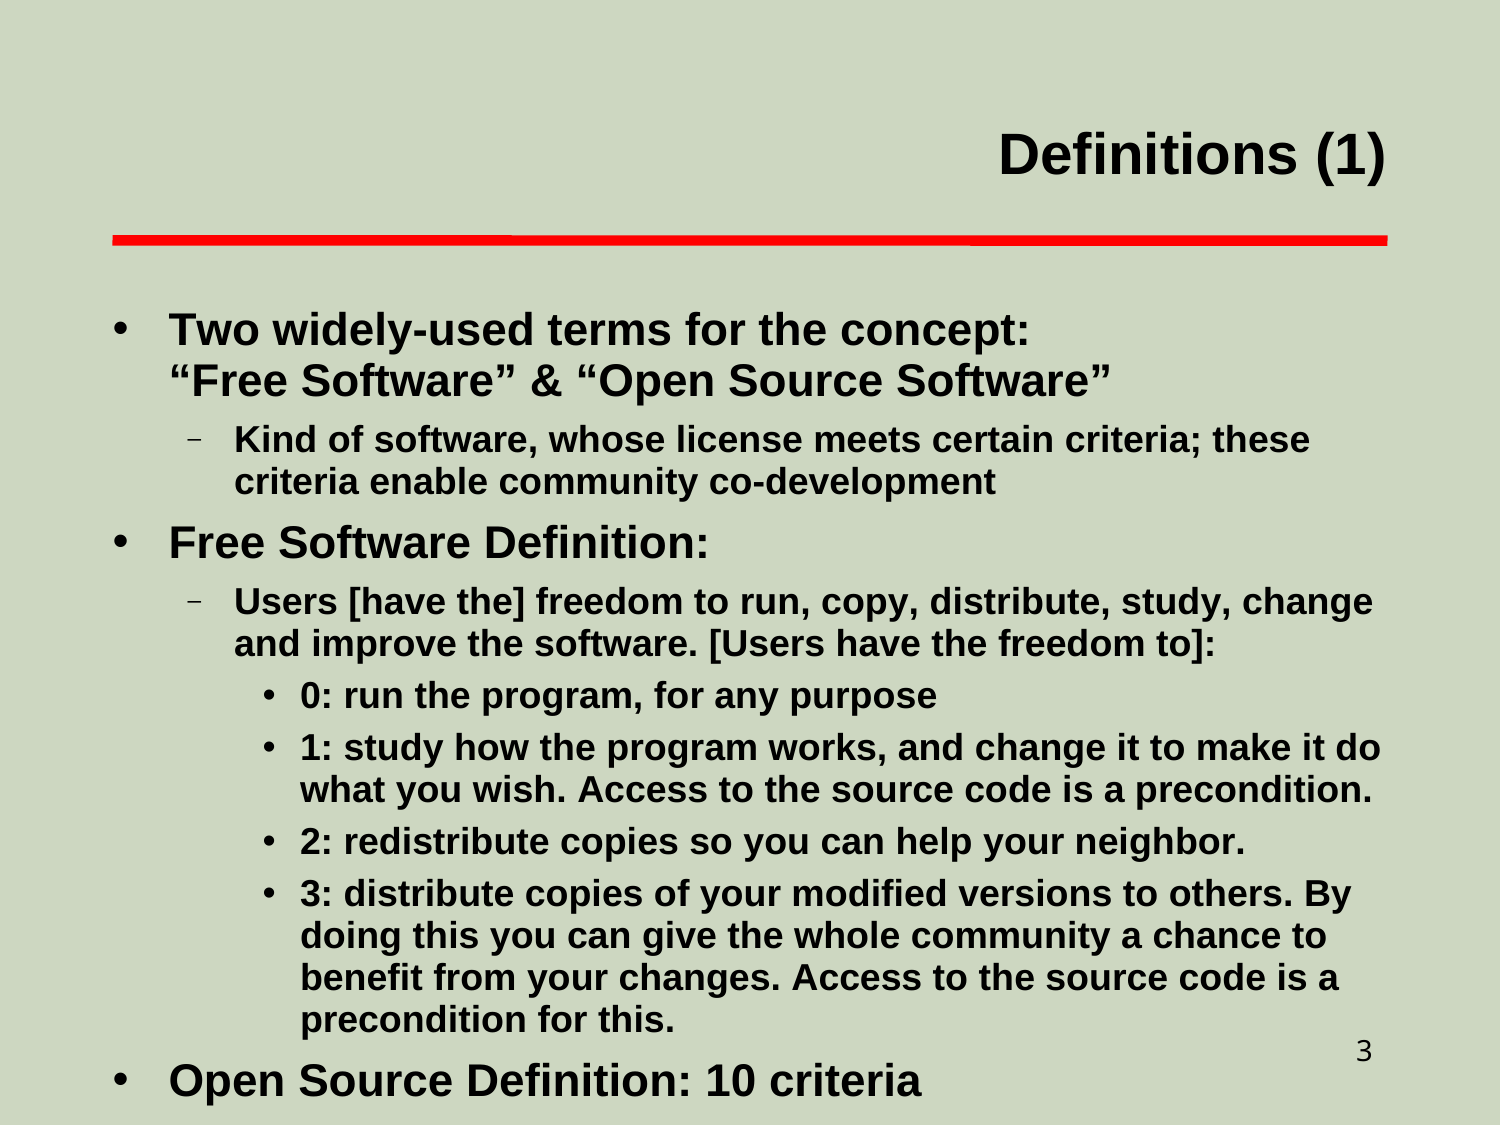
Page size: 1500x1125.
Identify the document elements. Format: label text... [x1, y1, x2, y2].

list Two widely-used terms for the concept: “Free Software” & “Open Source Software” Kind of software, whose license meets certain criteria; these criteria enable community co-development Free Software Definition: Users [have the] freedom to run, copy, distribute, study, change and improve the software. [Users have the freedom to]: 0: run the program, for any purpose 1: study how the program works, and change it to make it do what you wish. Access to the source code is a precondition. 2: redistribute copies so you can help your neighbor. 3: distribute copies of your modified versions to others. By doing this you can give the whole community a chance to benefit from your changes. Access to the source code is a precondition for this. Open Source Definition: 10 criteria [112, 304, 1388, 1107]
title Definitions (1) [337, 93, 1388, 216]
